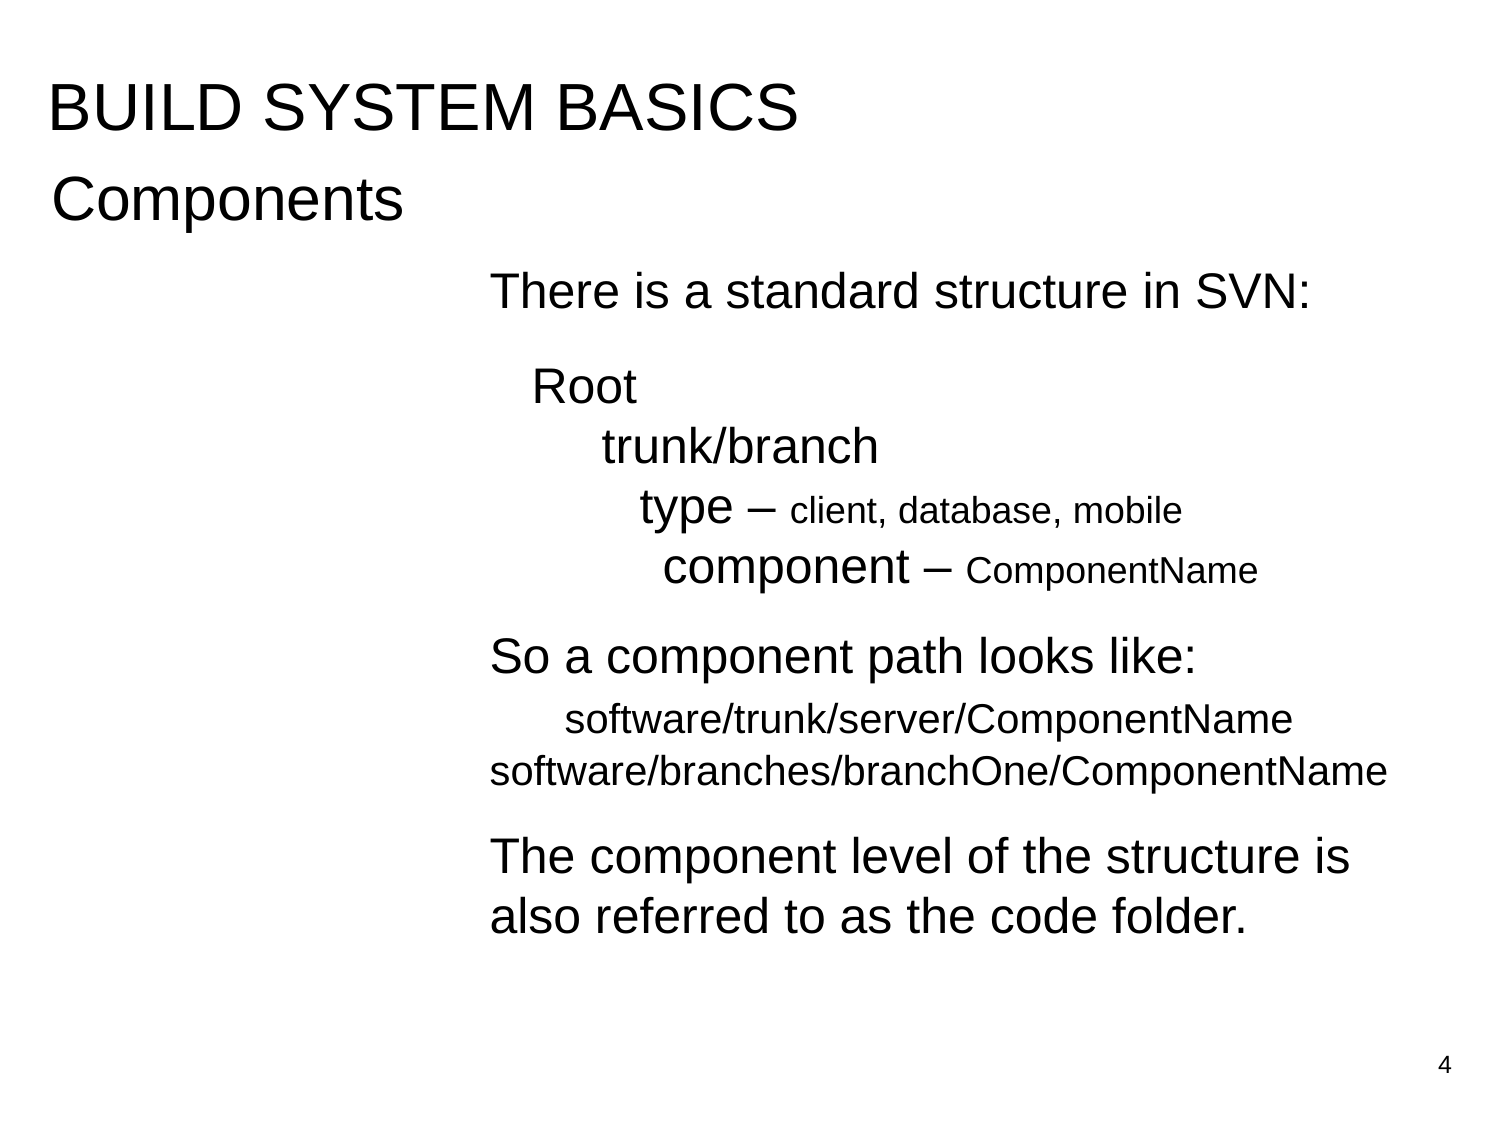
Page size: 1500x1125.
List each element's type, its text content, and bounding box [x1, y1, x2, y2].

slide_number <number> [1325, 1047, 1452, 1080]
title Build system basics [48, 57, 1452, 150]
text_box There is a standard structure in SVN: Root trunk/branch type – client, database, mobile component – ComponentName So a component path looks like: software/trunk/server/ComponentName software/branches/branchOne/ComponentName The component level of the structure is also referred to as the code folder. [474, 251, 1438, 952]
list Components [48, 150, 1452, 241]
